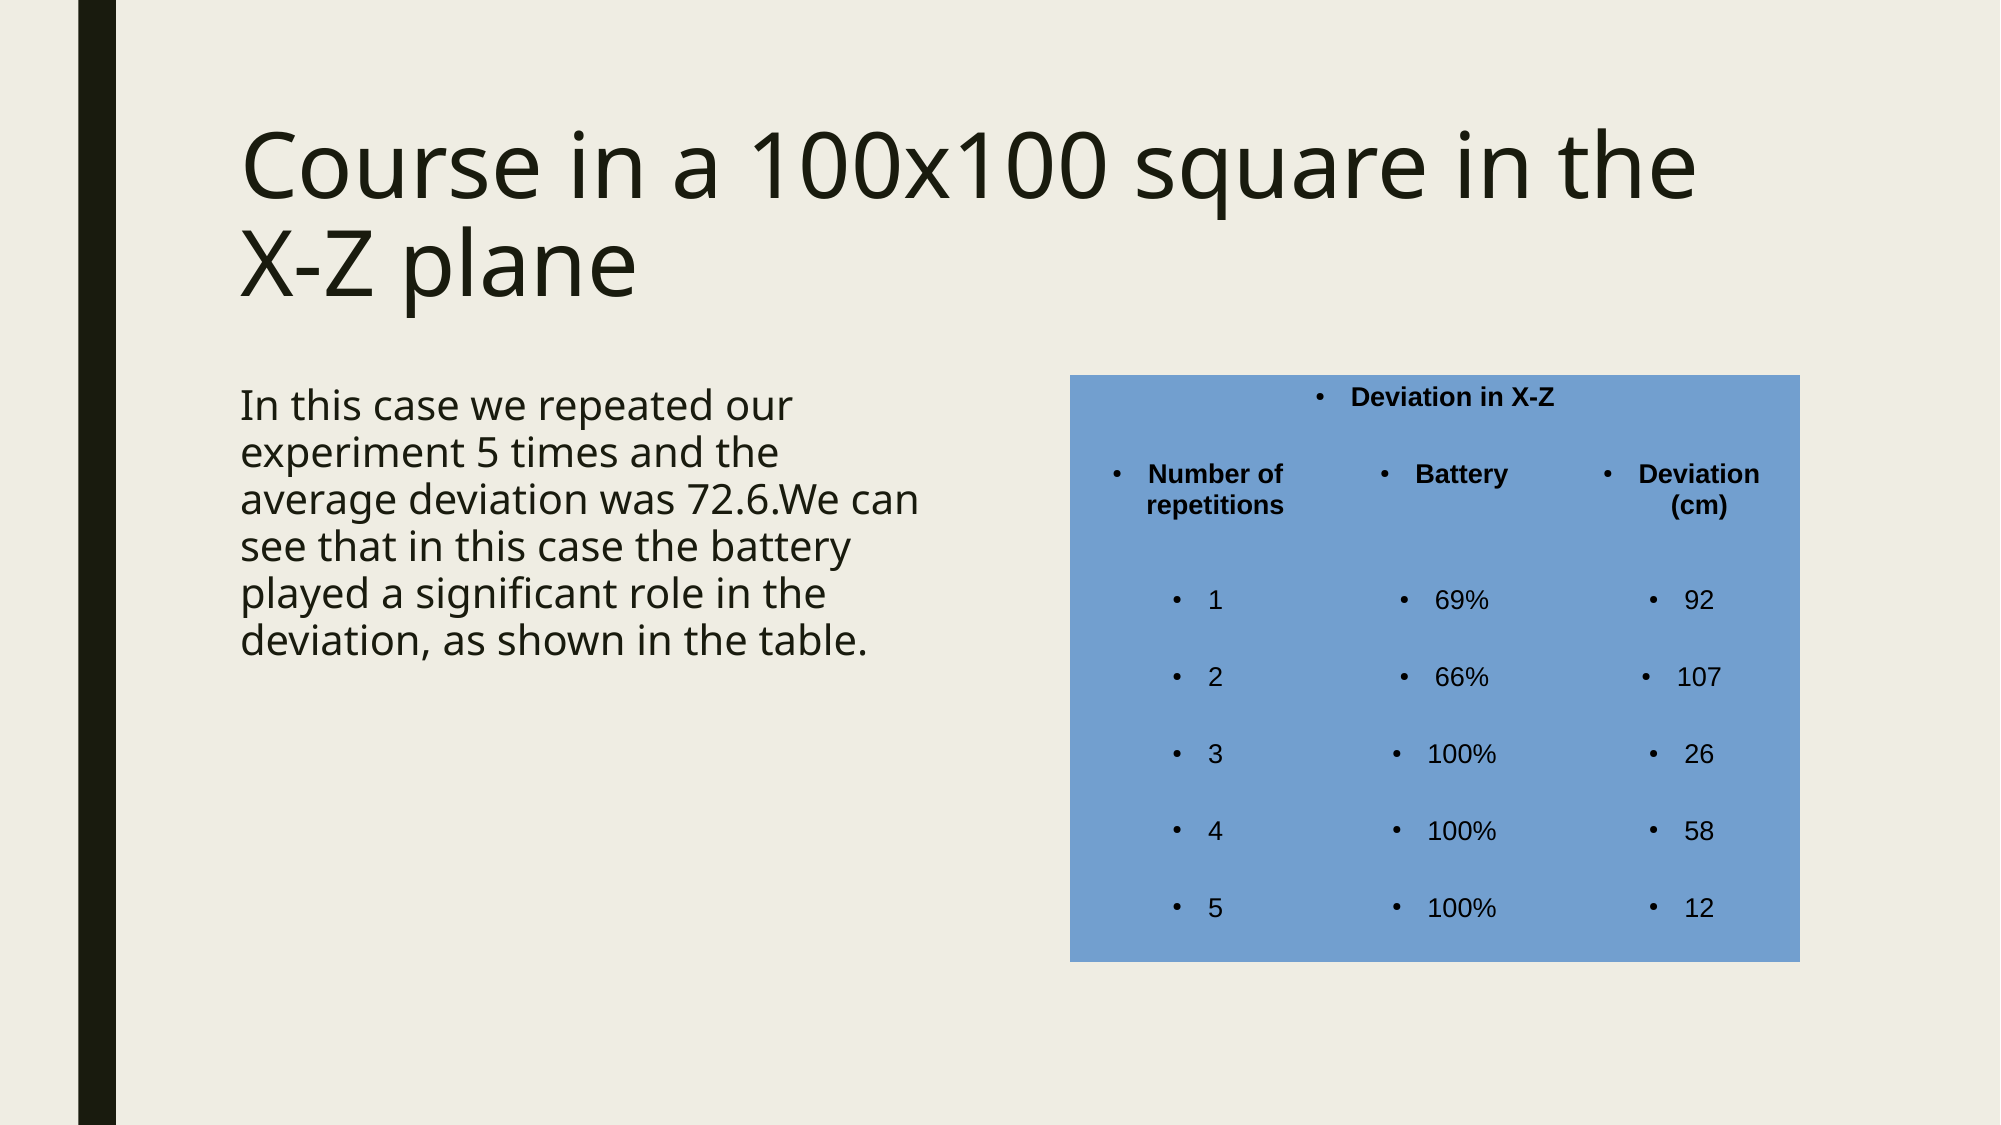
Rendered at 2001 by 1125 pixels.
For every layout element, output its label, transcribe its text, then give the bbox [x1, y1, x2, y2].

table_cell 26 [1563, 732, 1800, 808]
table_header Deviation in X-Z [1070, 375, 1800, 452]
table_cell 100% [1325, 808, 1563, 885]
table_cell Number of repetitions [1070, 452, 1325, 578]
table_cell 58 [1563, 808, 1800, 885]
table_cell 5 [1070, 885, 1325, 962]
table_cell 66% [1325, 655, 1563, 732]
table_cell Deviation (cm) [1563, 452, 1800, 578]
table_cell 69% [1325, 578, 1563, 655]
table_cell 107 [1563, 655, 1800, 732]
table_cell 12 [1563, 885, 1800, 962]
table_cell 1 [1070, 578, 1325, 655]
table_cell 92 [1563, 578, 1800, 655]
table_cell 100% [1325, 885, 1563, 962]
table_cell 3 [1070, 732, 1325, 808]
table_cell 4 [1070, 808, 1325, 885]
table_cell 100% [1325, 732, 1563, 808]
list In this case we repeated our experiment 5 times and the average deviation was 72.6.We can see that in this case the battery played a significant role in the deviation, as shown in the table. [225, 375, 955, 963]
table_cell Battery [1325, 452, 1563, 578]
table_cell 2 [1070, 655, 1325, 732]
title Course in a 100x100 square in the X-Z plane [225, 112, 1801, 357]
